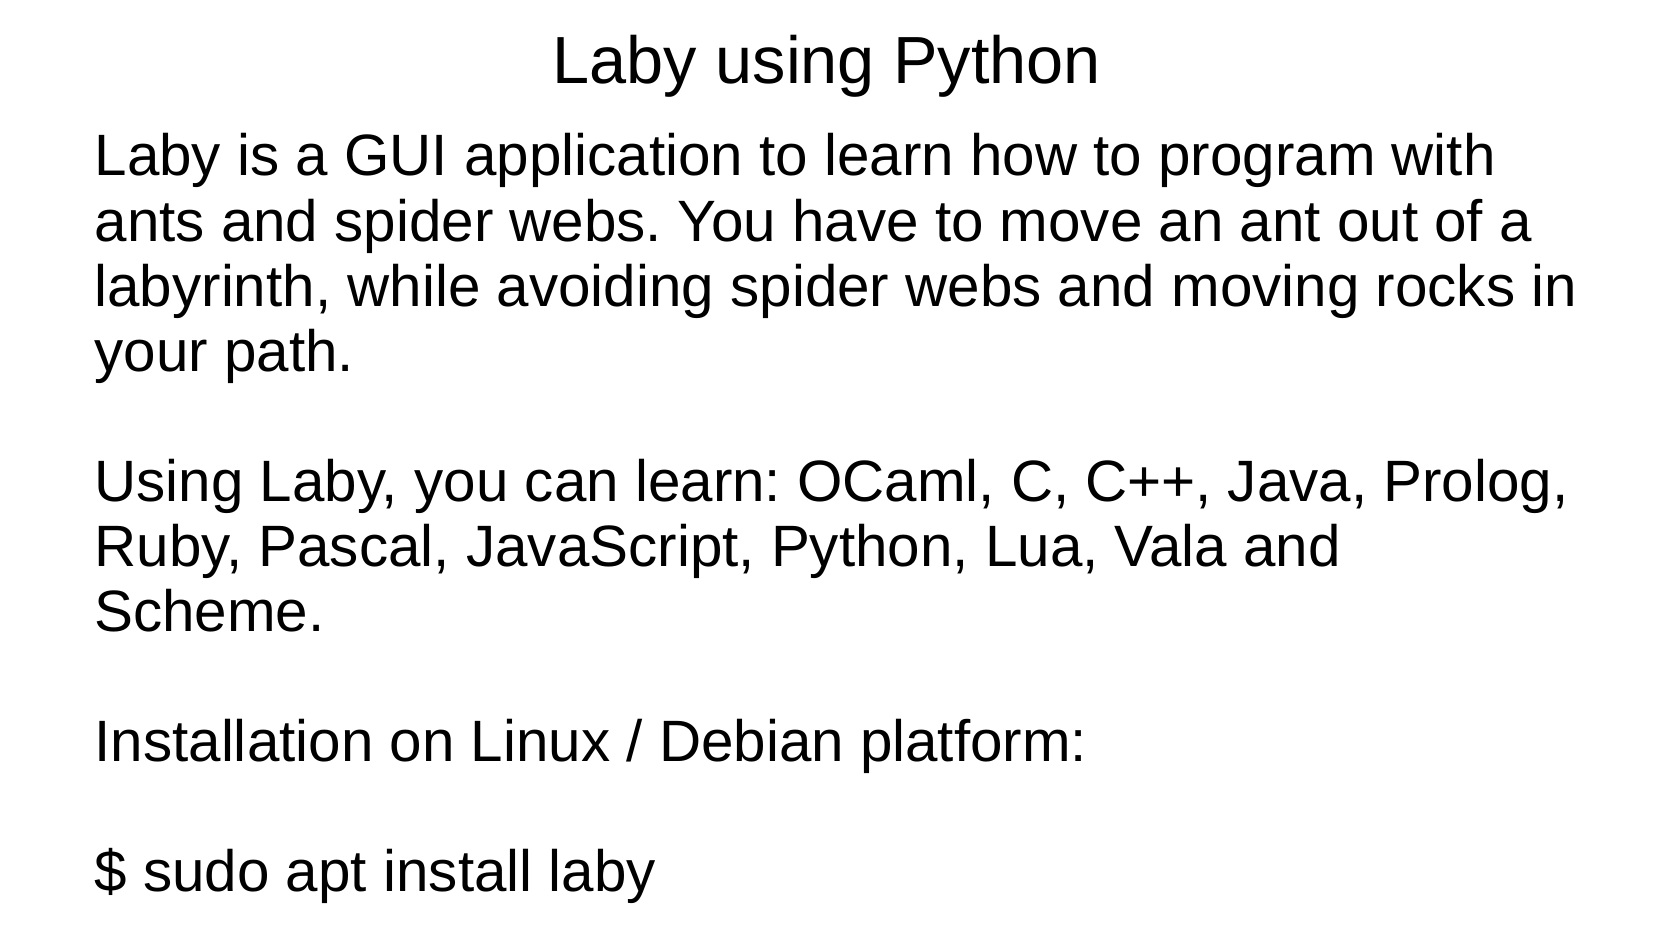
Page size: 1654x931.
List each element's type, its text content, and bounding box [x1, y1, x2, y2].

subtitle Laby is a GUI application to learn how to program with ants and spider webs. You have to move an ant out of a labyrinth, while avoiding spider webs and moving rocks in your path. Using Laby, you can learn: OCaml, C, C++, Java, Prolog, Ruby, Pascal, JavaScript, Python, Lua, Vala and Scheme. Installation on Linux / Debian platform: $ sudo apt install laby [94, 123, 1583, 904]
title Laby using Python [82, 22, 1571, 98]
